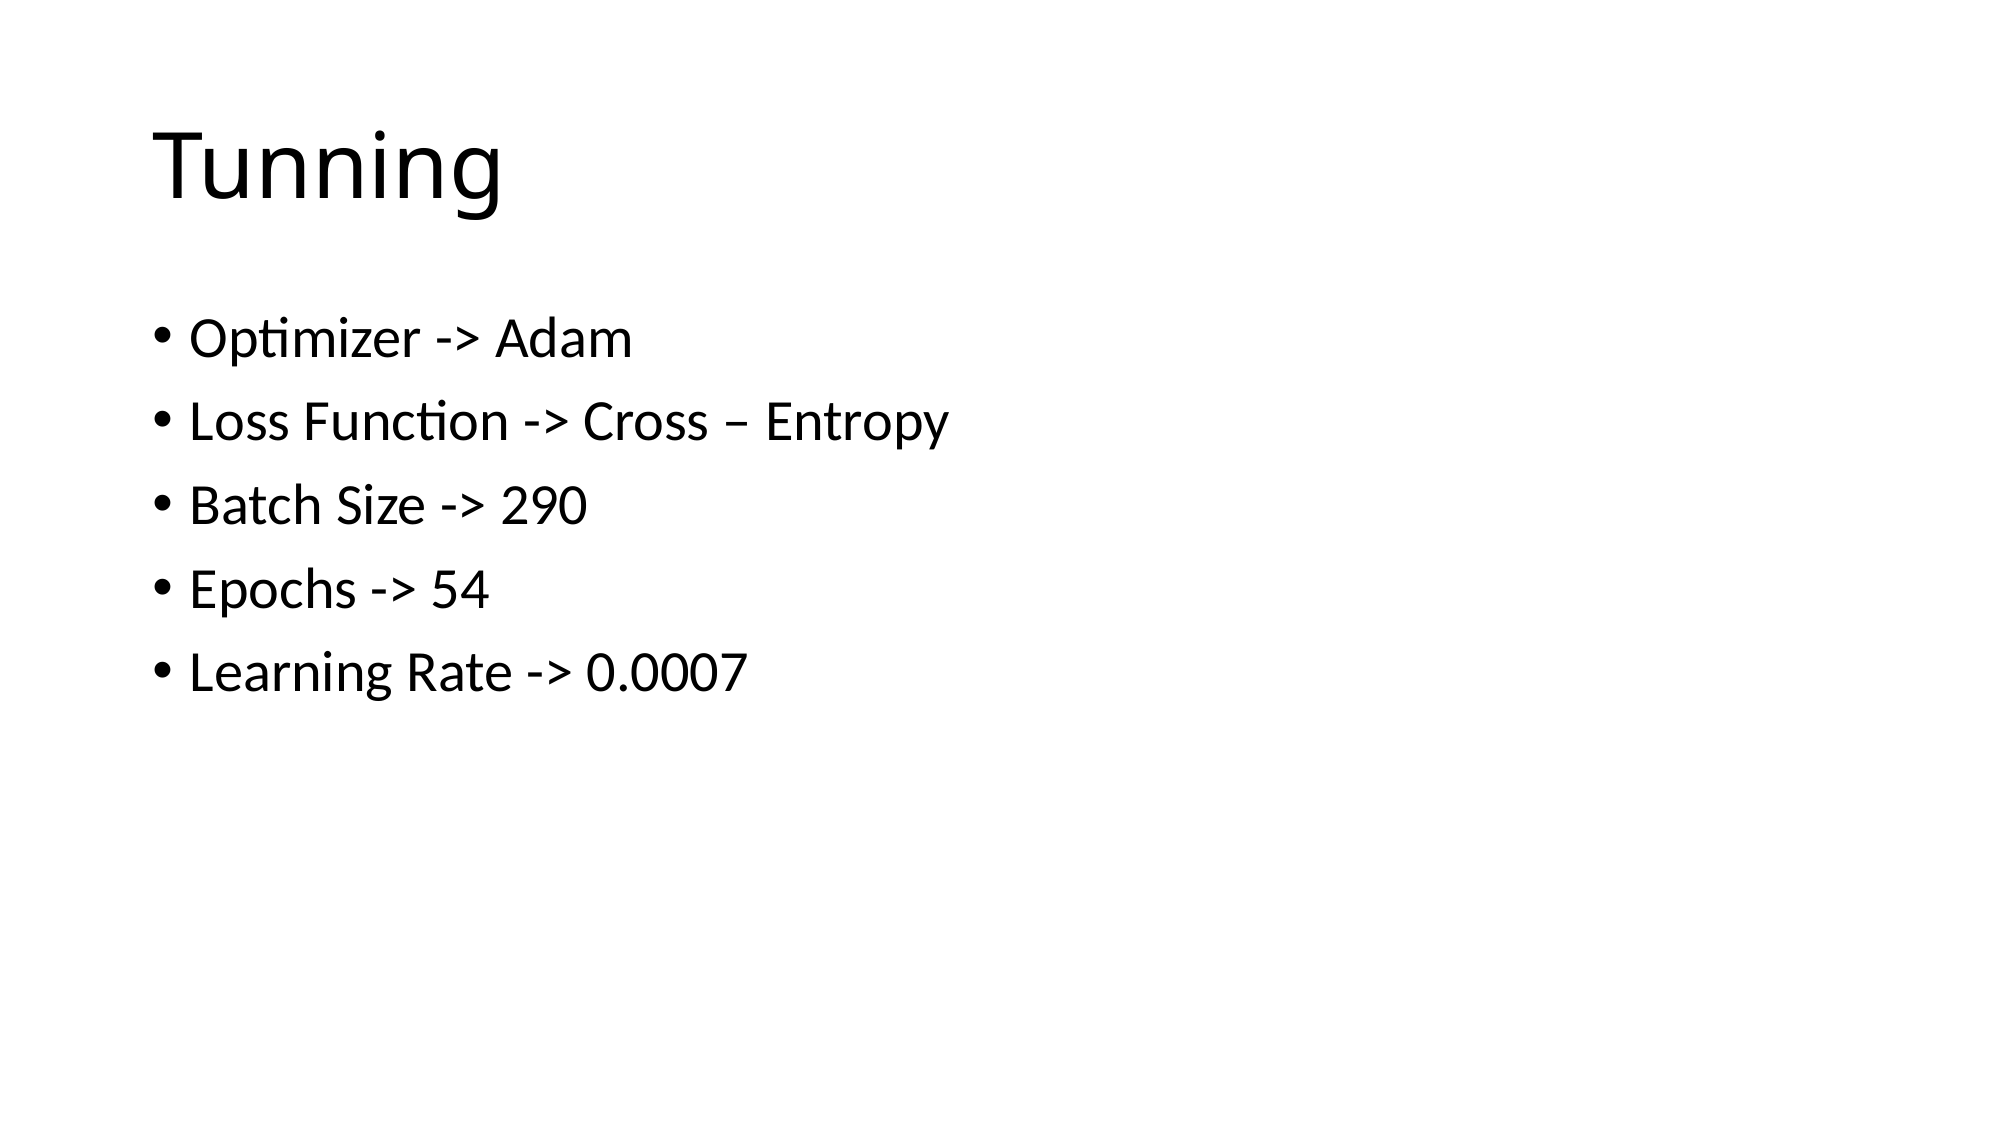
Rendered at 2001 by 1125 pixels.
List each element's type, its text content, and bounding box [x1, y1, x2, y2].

list Optimizer -> Adam Loss Function -> Cross – Entropy Batch Size -> 290 Epochs -> 54 Learning Rate -> 0.0007 [137, 299, 1863, 1014]
title Tunning [137, 59, 1863, 278]
